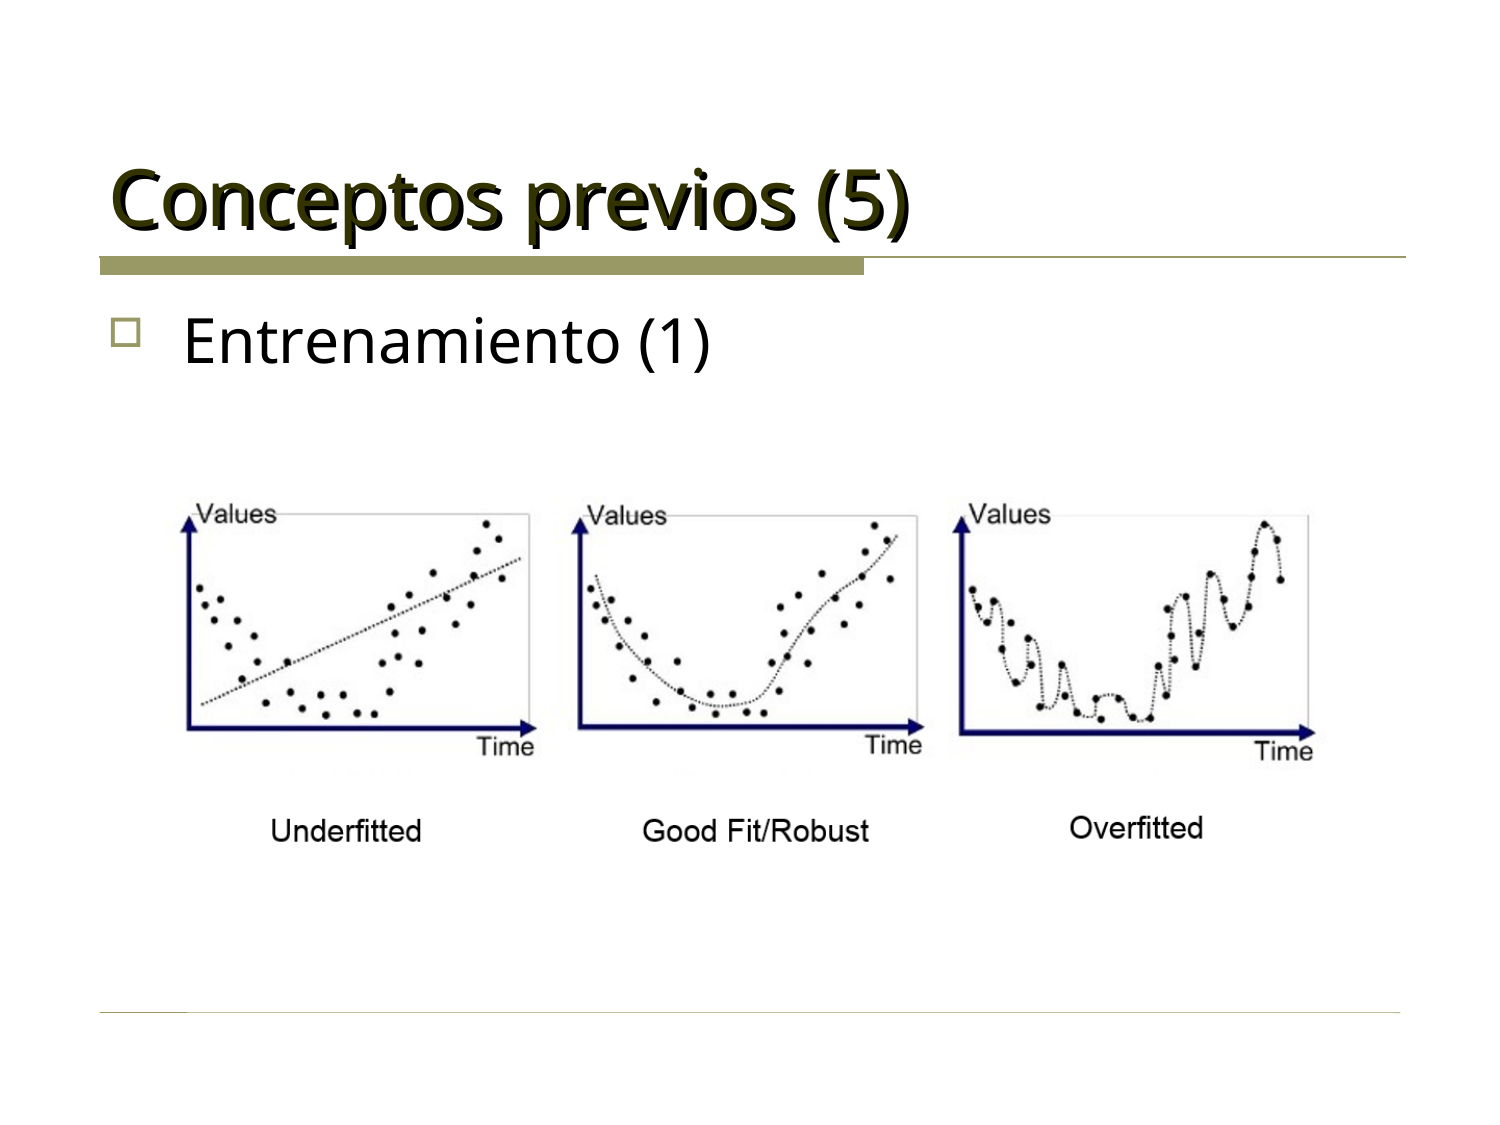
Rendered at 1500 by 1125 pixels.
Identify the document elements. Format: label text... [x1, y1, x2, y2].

title Conceptos previos (5) [94, 50, 1407, 250]
picture [165, 467, 1336, 875]
list Entrenamiento (1) [92, 293, 1353, 1019]
